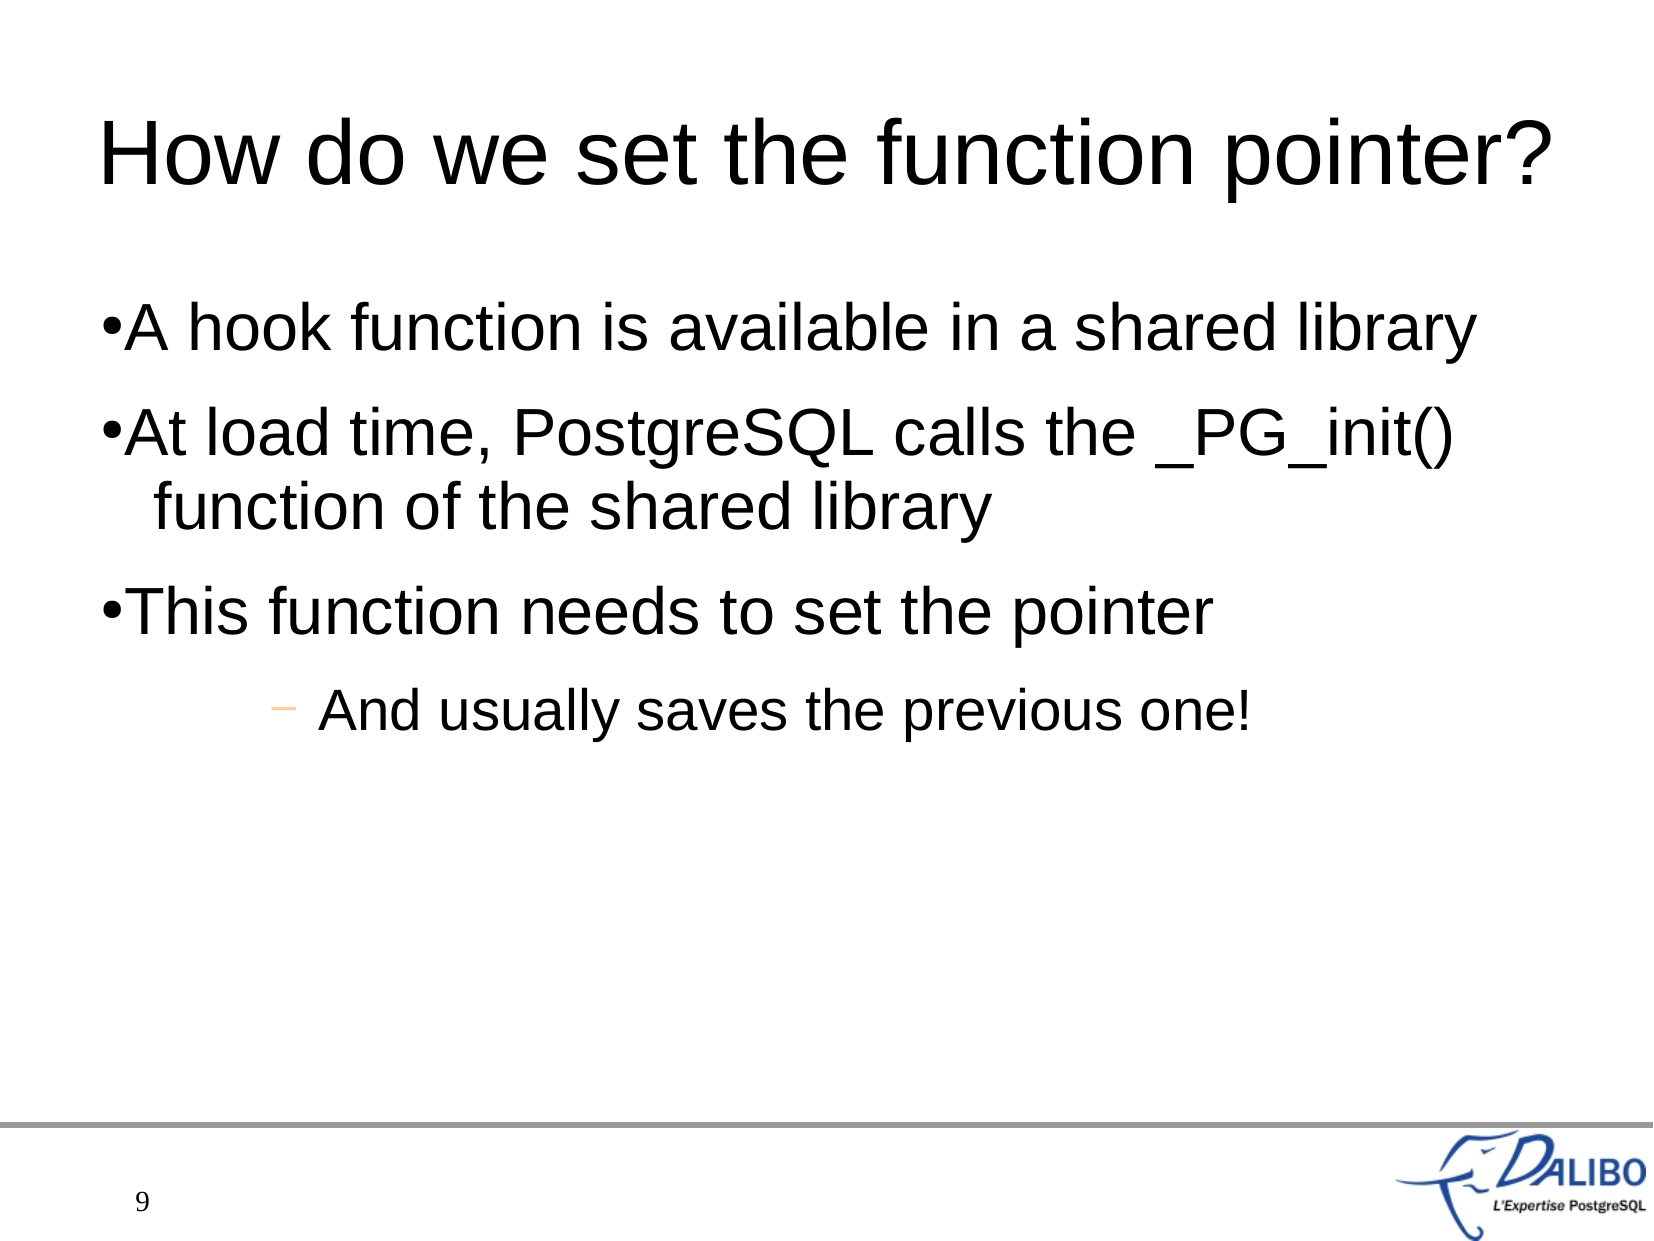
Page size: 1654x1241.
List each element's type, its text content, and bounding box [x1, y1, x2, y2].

picture [1395, 1130, 1646, 1241]
list A hook function is available in a shared library At load time, PostgreSQL calls the _PG_init() function of the shared library This function needs to set the pointer And usually saves the previous one! [82, 290, 1571, 1109]
title How do we set the function pointer? [82, 49, 1571, 257]
